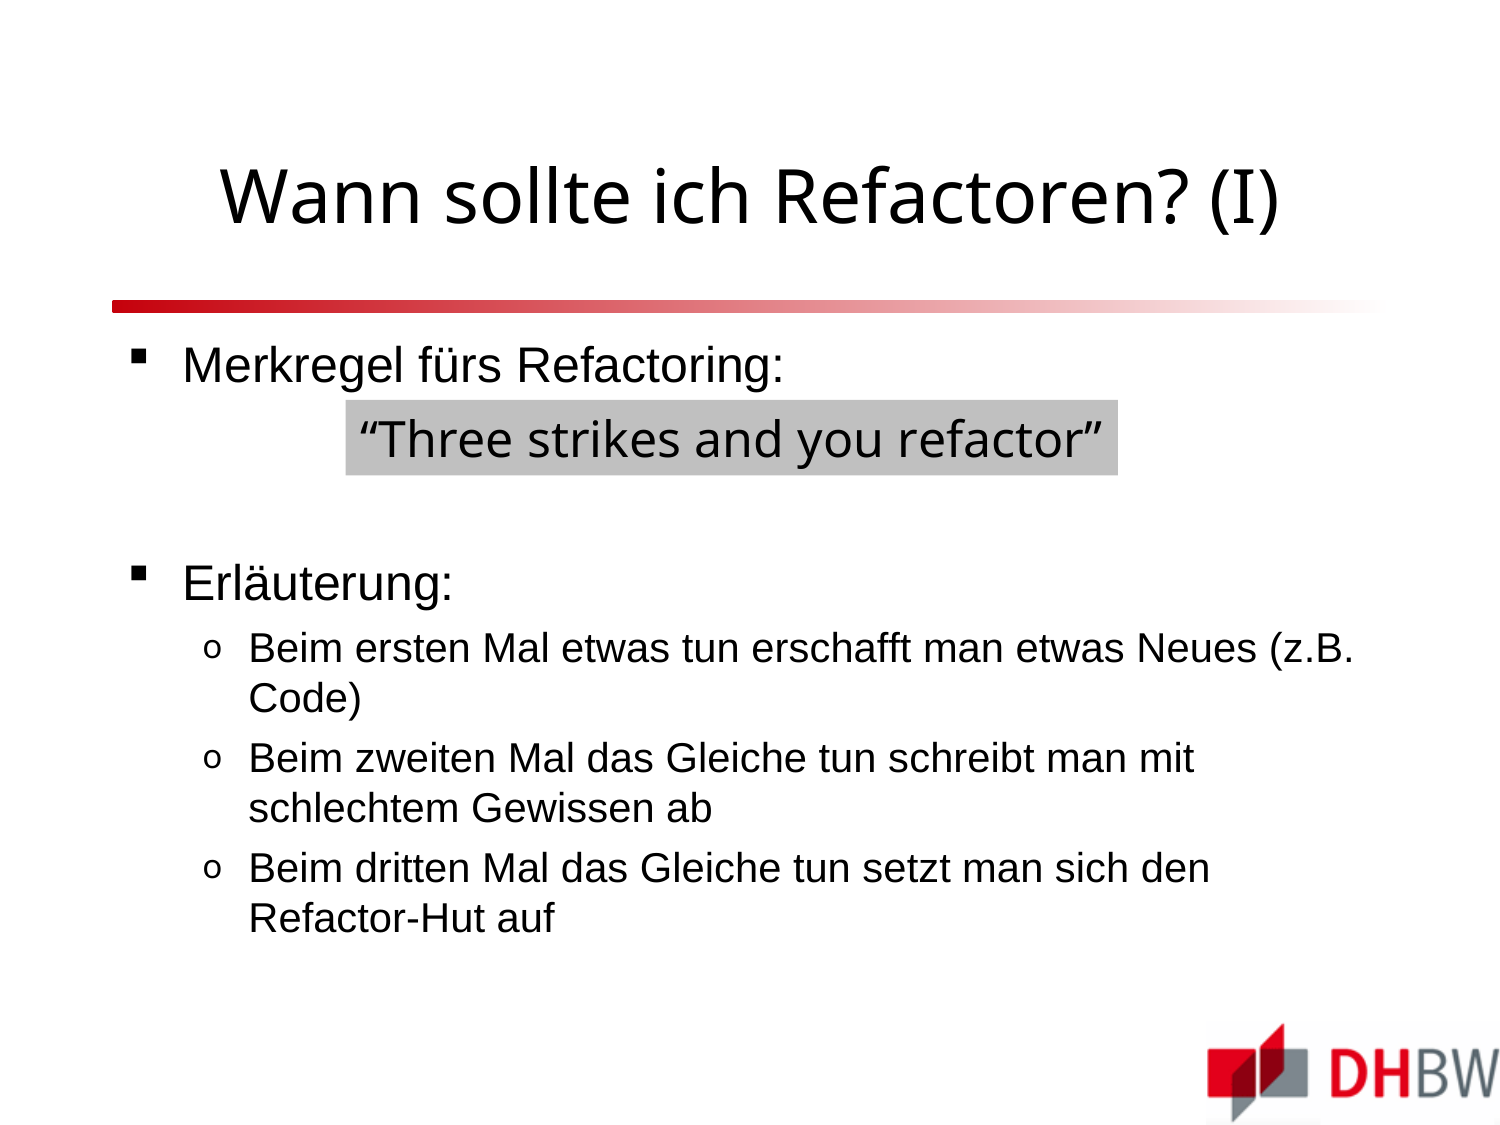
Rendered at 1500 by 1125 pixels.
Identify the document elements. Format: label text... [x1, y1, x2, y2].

picture [1206, 1021, 1500, 1125]
text_box “Three strikes and you refactor” [345, 399, 1118, 476]
list Merkregel fürs Refactoring: Erläuterung: Beim ersten Mal etwas tun erschafft man etwas Neues (z.B. Code) Beim zweiten Mal das Gleiche tun schreibt man mit schlechtem Gewissen ab Beim dritten Mal das Gleiche tun setzt man sich den Refactor-Hut auf [112, 324, 1388, 1051]
title Wann sollte ich Refactoren? (I) [112, 96, 1388, 292]
